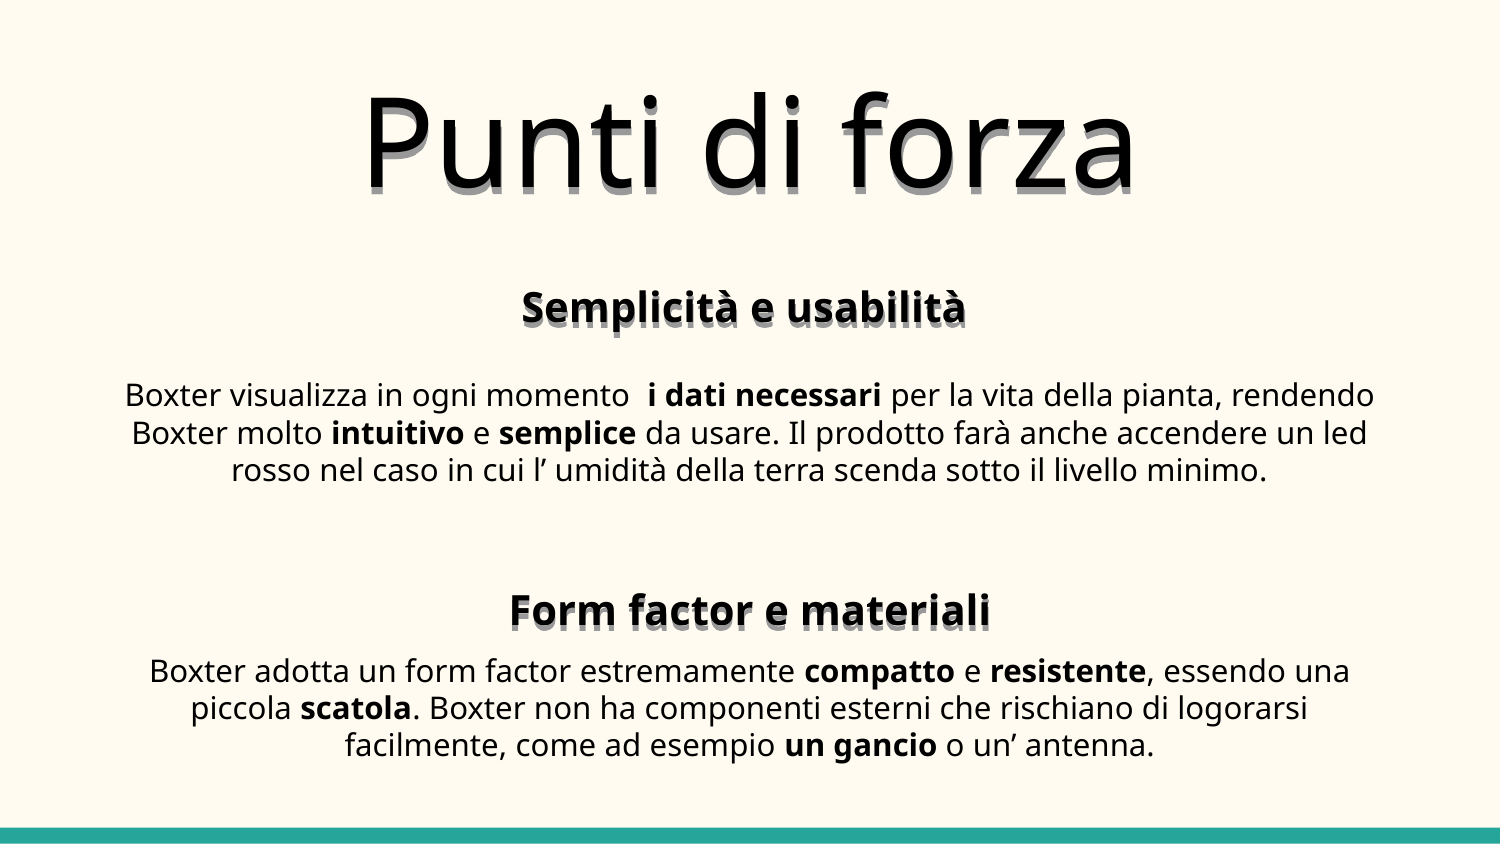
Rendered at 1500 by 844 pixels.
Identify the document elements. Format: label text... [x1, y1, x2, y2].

text_box Boxter visualizza in ogni momento i dati necessari per la vita della pianta, rendendo Boxter molto intuitivo e semplice da usare. Il prodotto farà anche accendere un led rosso nel caso in cui l’ umidità della terra scenda sotto il livello minimo. [102, 323, 1398, 439]
text_box Boxter adotta un form factor estremamente compatto e resistente, essendo una piccola scatola. Boxter non ha componenti esterni che rischiano di logorarsi facilmente, come ad esempio un gancio o un’ antenna. [107, 599, 1393, 815]
title Punti di forza [51, 87, 1449, 157]
list Semplicità e usabilità [51, 157, 1449, 439]
list Form factor e materiali [51, 439, 1449, 778]
